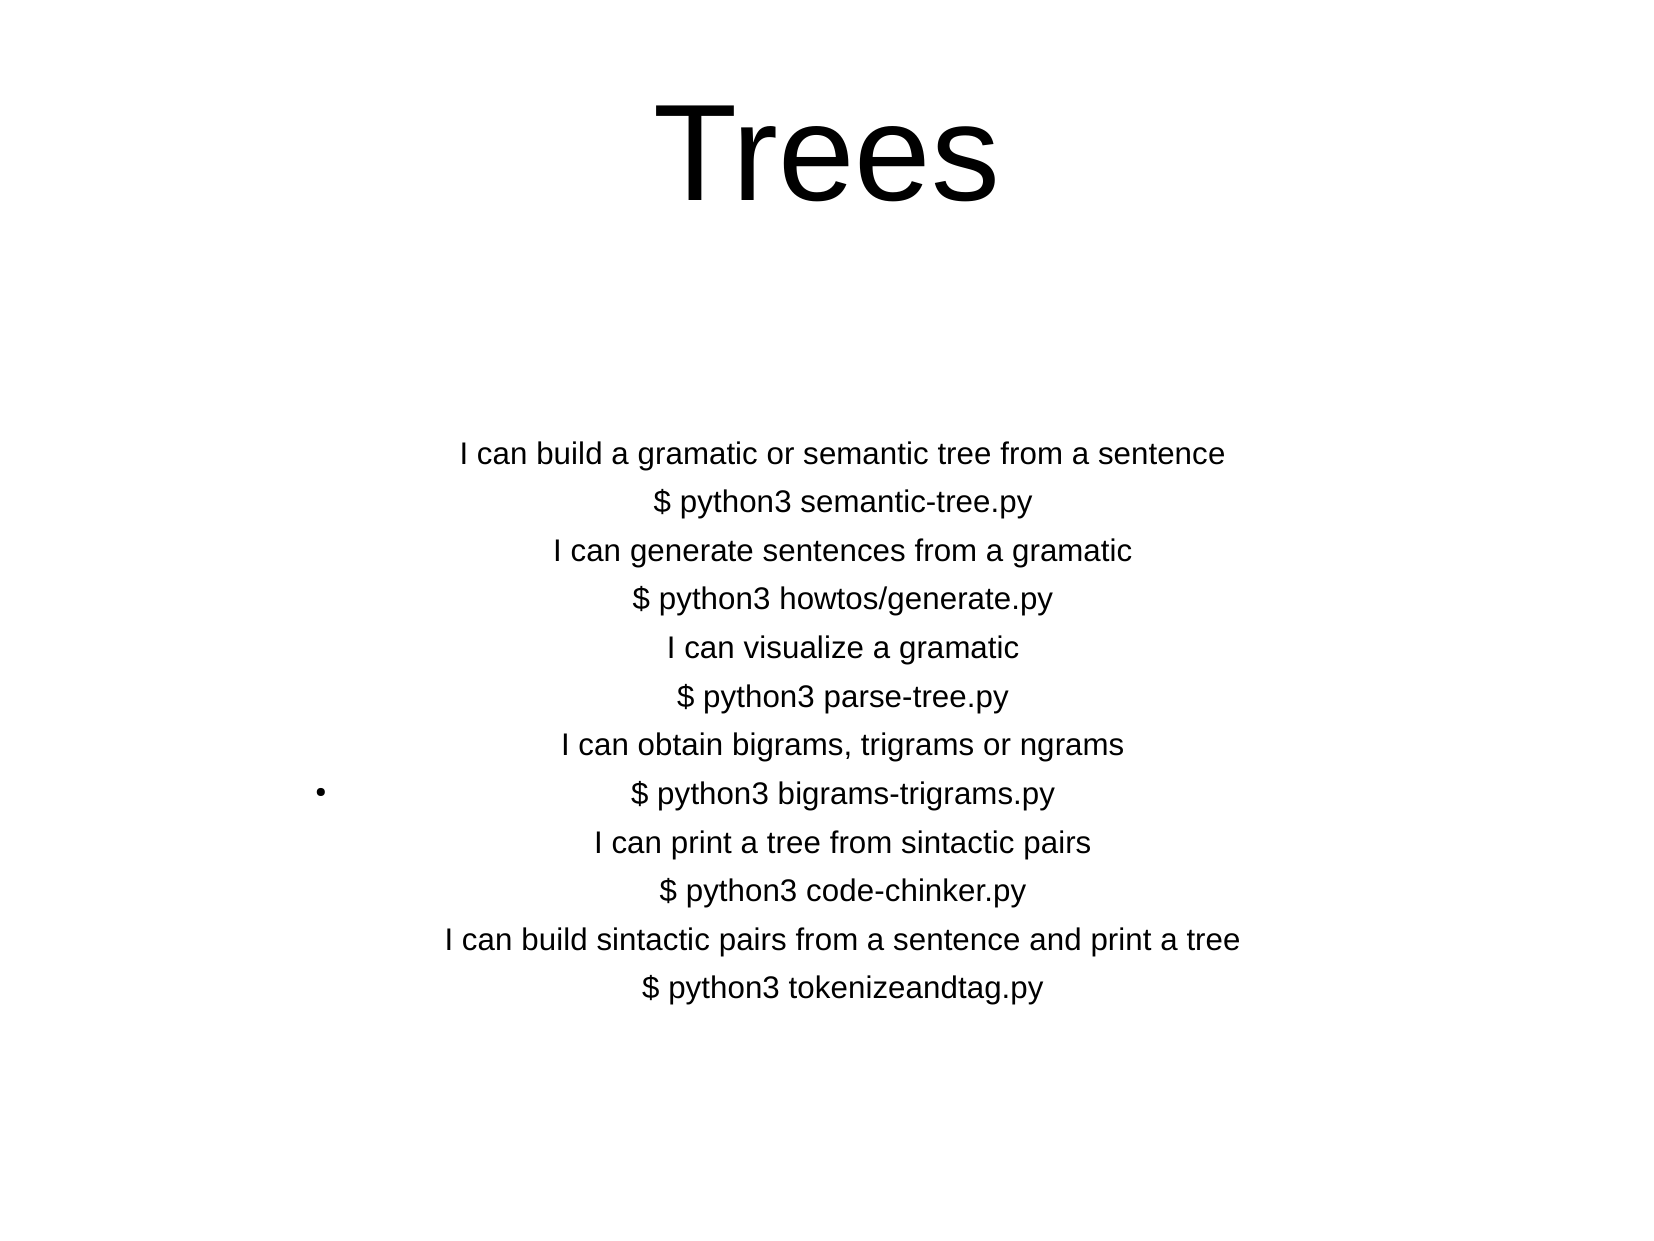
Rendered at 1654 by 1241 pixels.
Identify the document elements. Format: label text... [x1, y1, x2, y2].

title Trees [82, 49, 1571, 257]
list I can build a gramatic or semantic tree from a sentence $ python3 semantic-tree.py I can generate sentences from a gramatic $ python3 howtos/generate.py I can visualize a gramatic $ python3 parse-tree.py I can obtain bigrams, trigrams or ngrams $ python3 bigrams-trigrams.py I can print a tree from sintactic pairs $ python3 code-chinker.py I can build sintactic pairs from a sentence and print a tree $ python3 tokenizeandtag.py [82, 290, 1571, 1010]
